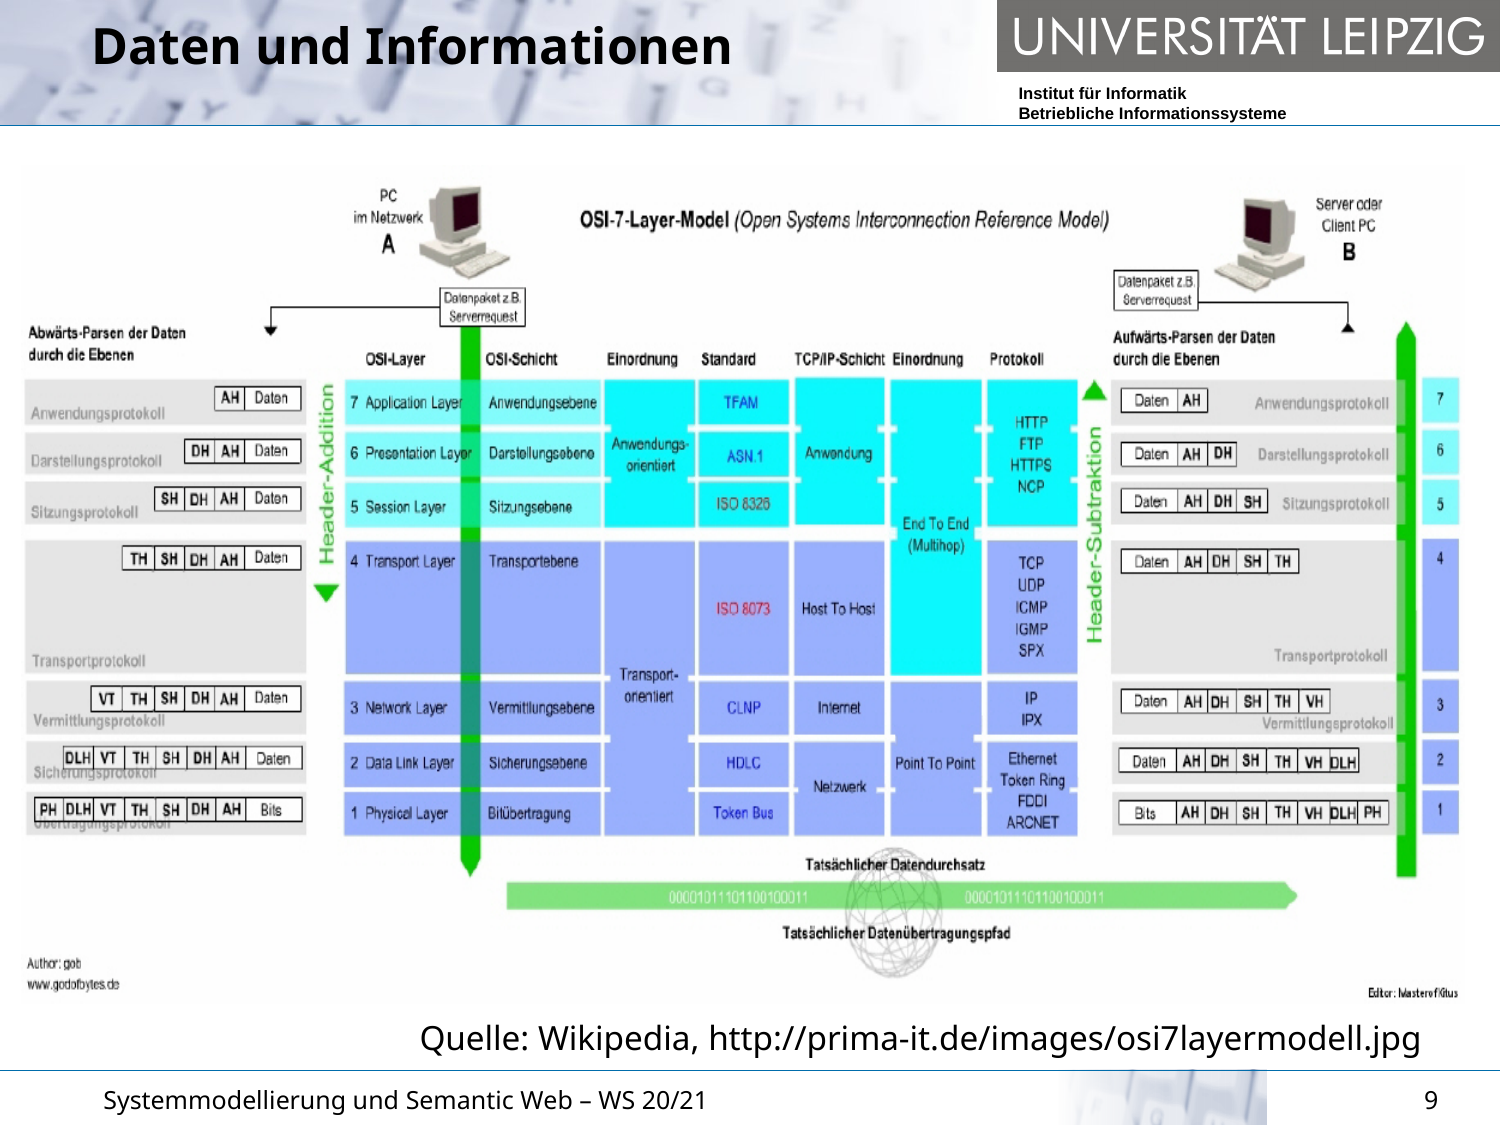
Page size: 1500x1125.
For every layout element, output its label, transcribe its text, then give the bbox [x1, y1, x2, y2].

text_box Quelle: Wikipedia, http://prima-it.de/images/osi7layermodell.jpg [283, 1009, 1447, 1065]
picture [1057, 1071, 1267, 1125]
picture [21, 165, 1465, 1004]
text_box Daten und Informationen [76, 6, 762, 82]
picture [0, 0, 1500, 125]
